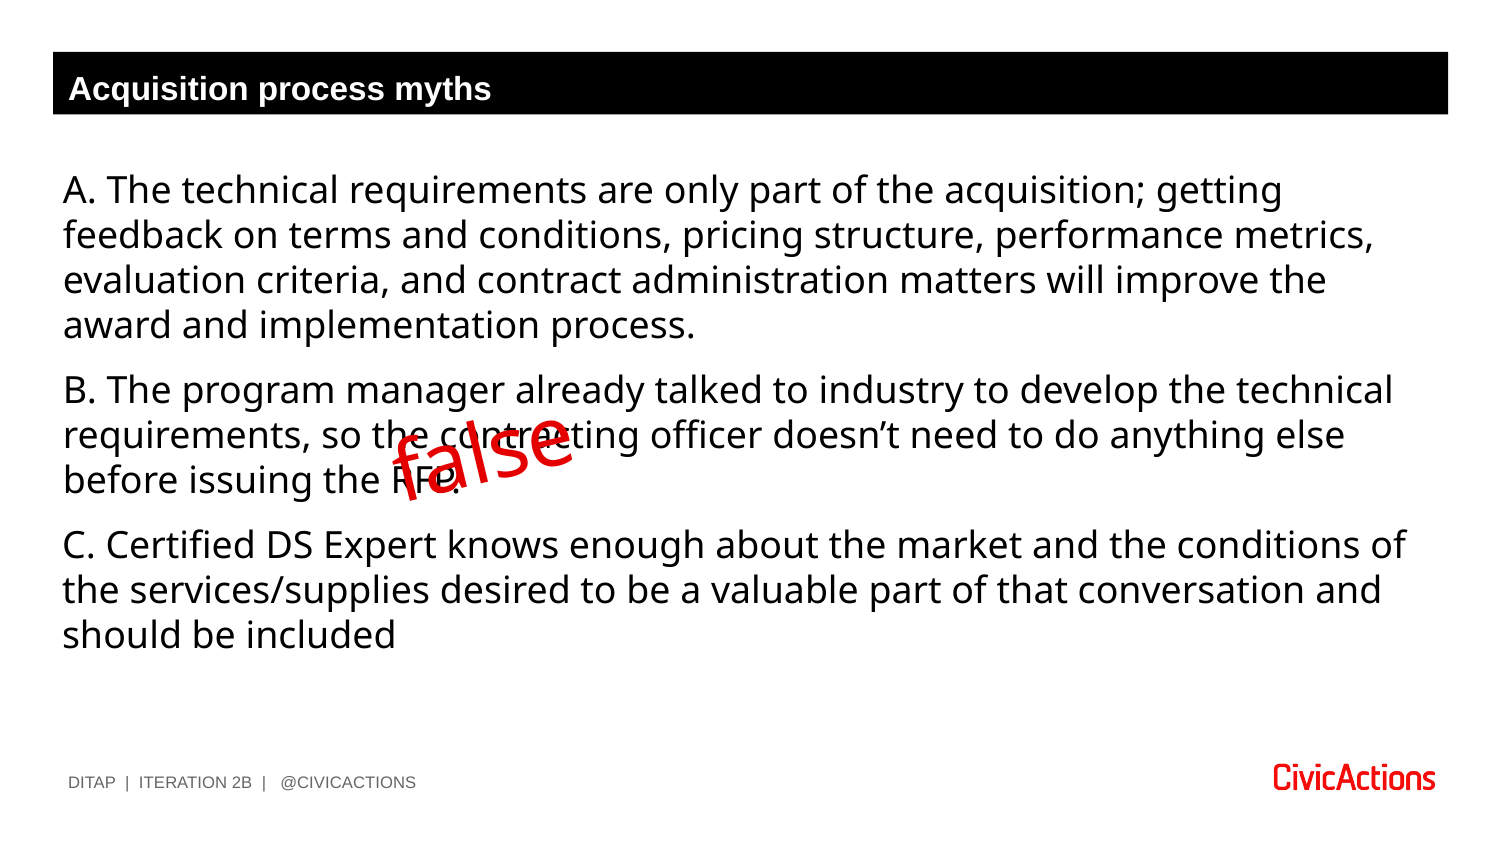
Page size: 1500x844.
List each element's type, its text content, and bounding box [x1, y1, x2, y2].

title Acquisition process myths [53, 51, 1449, 115]
list C. Certified DS Expert knows enough about the market and the conditions of the services/supplies desired to be a valuable part of that conversation and should be included [52, 511, 1448, 667]
list A. The technical requirements are only part of the acquisition; getting feedback on terms and conditions, pricing structure, performance metrics, evaluation criteria, and contract administration matters will improve the award and implementation process. [53, 156, 1449, 312]
picture [1271, 758, 1438, 795]
list B. The program manager already talked to industry to develop the technical requirements, so the contracting officer doesn’t need to do anything else before issuing the RFP. [53, 356, 588, 511]
list B. The program manager already talked to industry to develop the technical requirements, so the contracting officer doesn’t need to do anything else before issuing the RFP. [432, 356, 1449, 512]
text_box false [363, 353, 631, 521]
